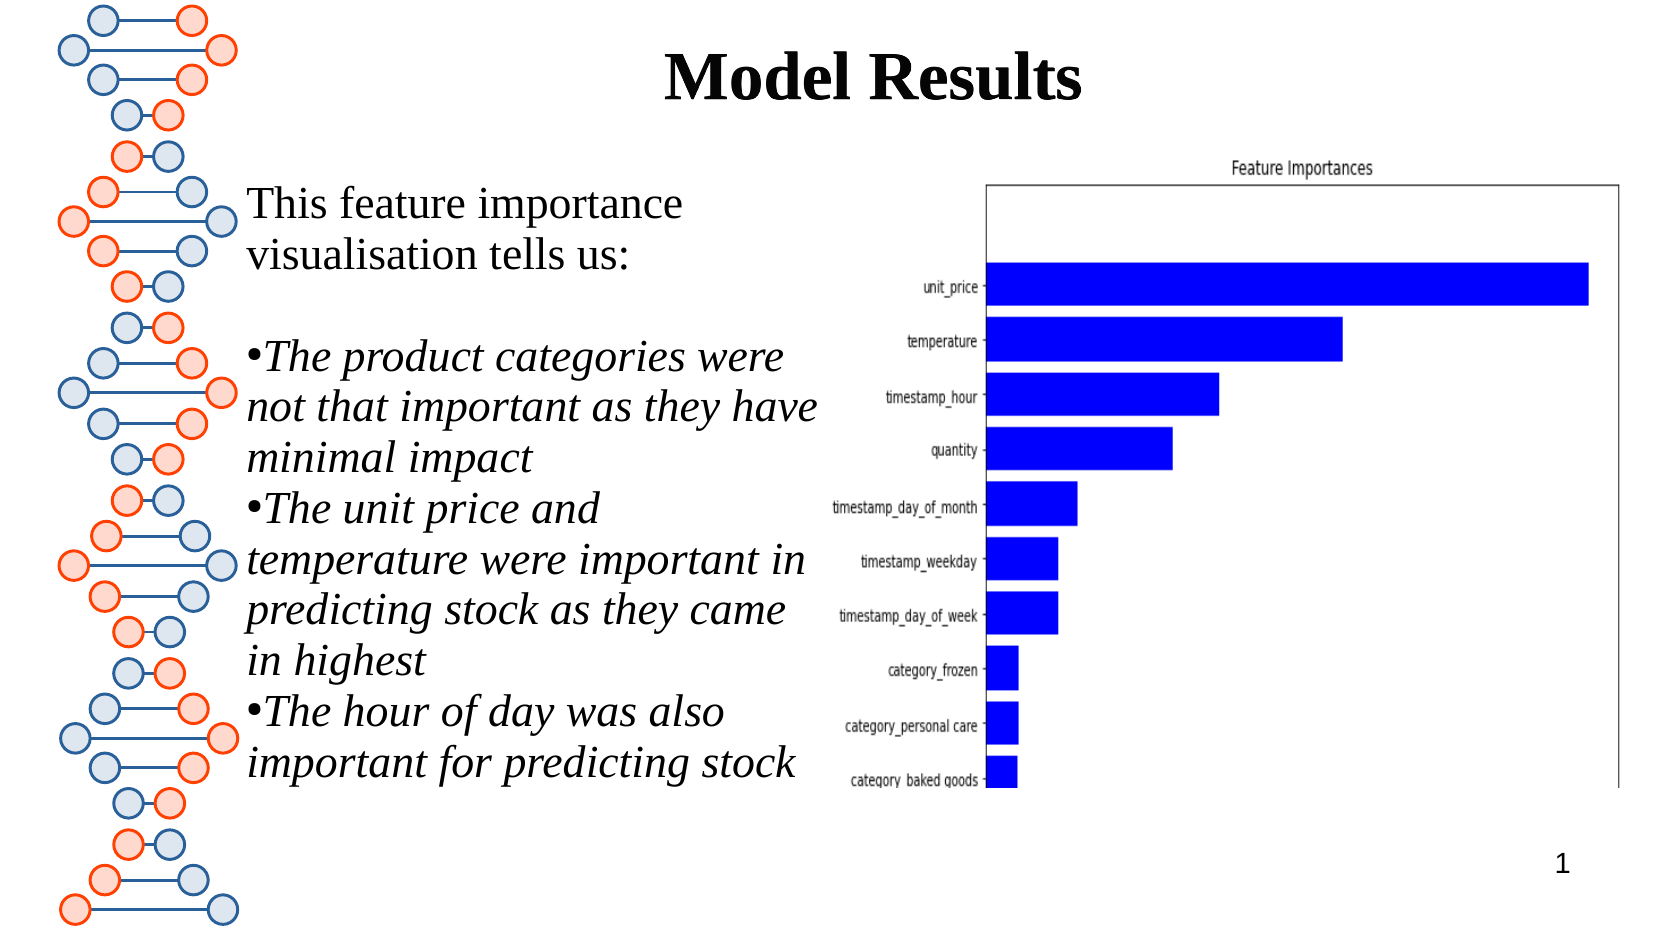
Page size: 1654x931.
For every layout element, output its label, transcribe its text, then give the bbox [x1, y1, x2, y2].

picture [826, 140, 1625, 788]
subtitle This feature importance visualisation tells us: The product categories were not that important as they have minimal impact The unit price and temperature were important in predicting stock as they came in highest The hour of day was also important for predicting stock [246, 116, 826, 901]
title Model Results [208, 0, 1538, 154]
